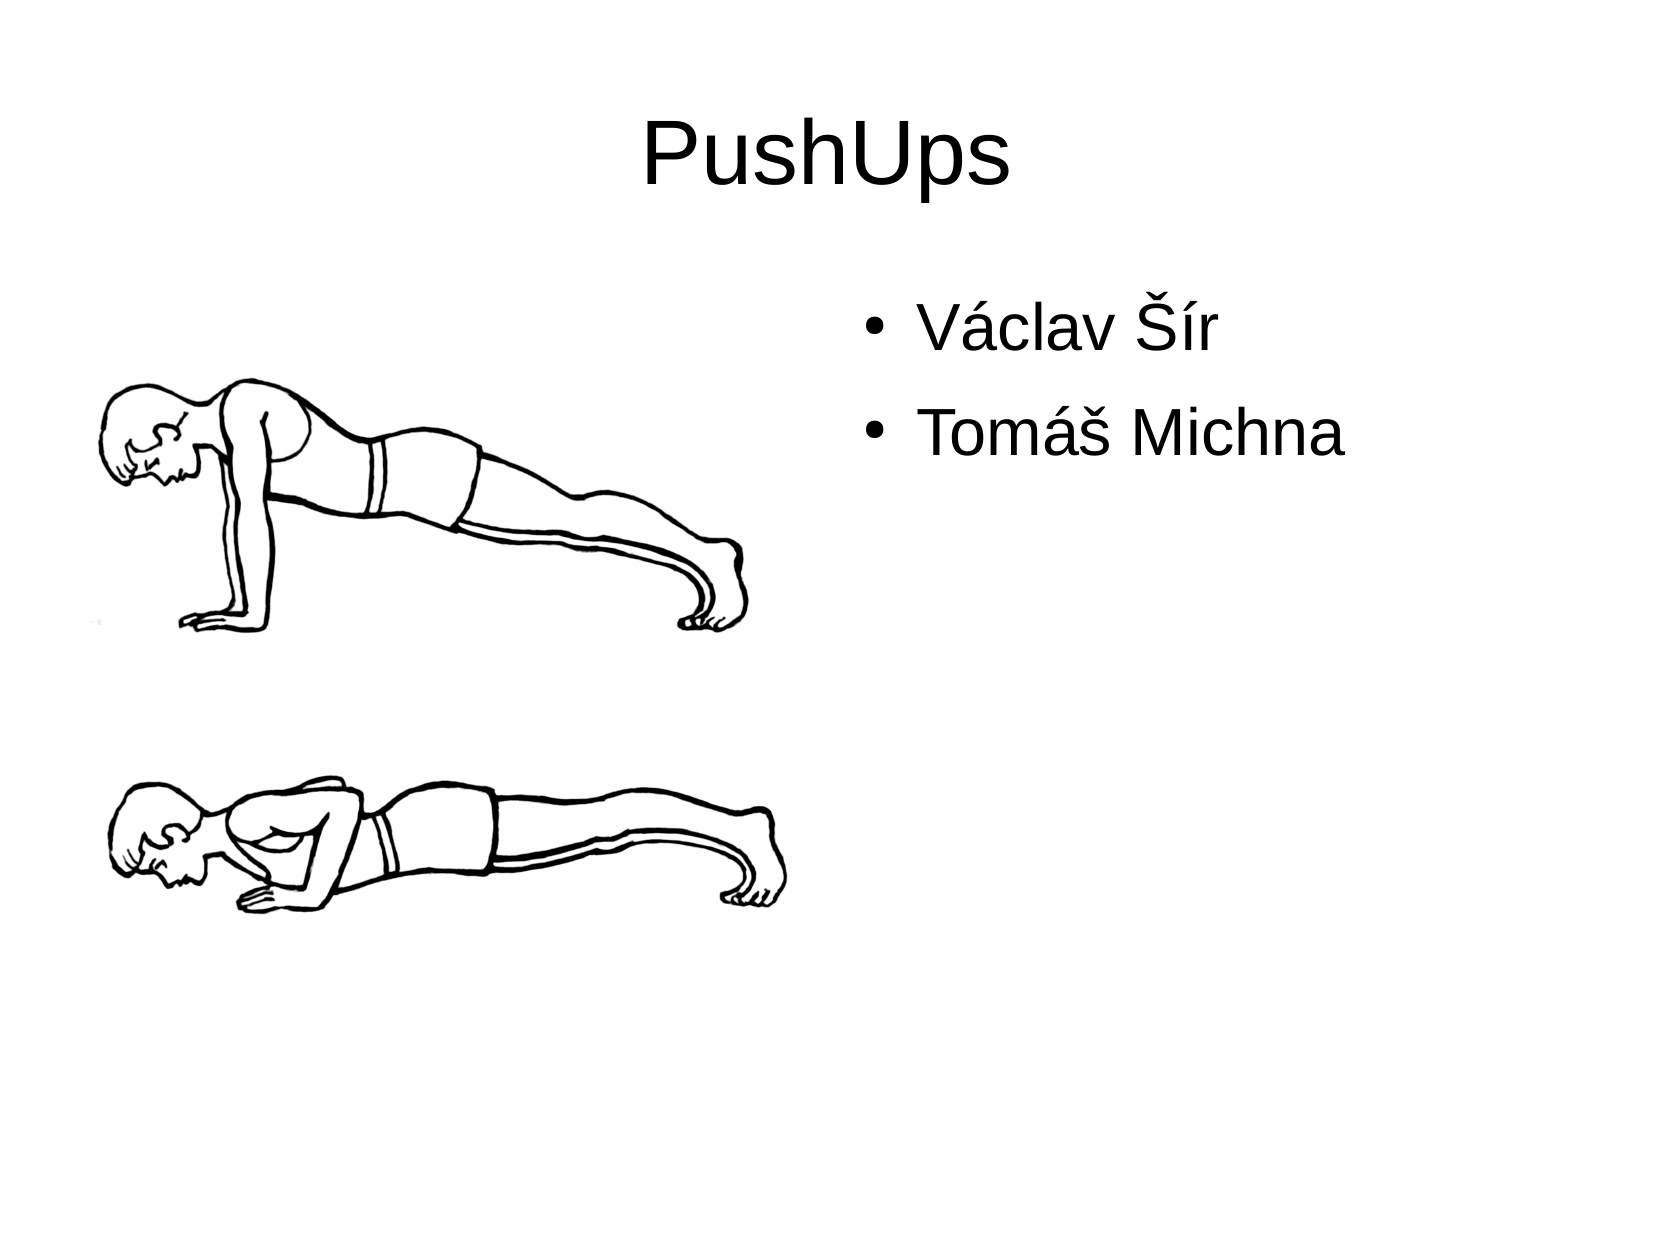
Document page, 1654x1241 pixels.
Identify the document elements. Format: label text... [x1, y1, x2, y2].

picture [82, 368, 809, 932]
list Václav Šír Tomáš Michna [845, 290, 1572, 1010]
title PushUps [82, 49, 1571, 257]
